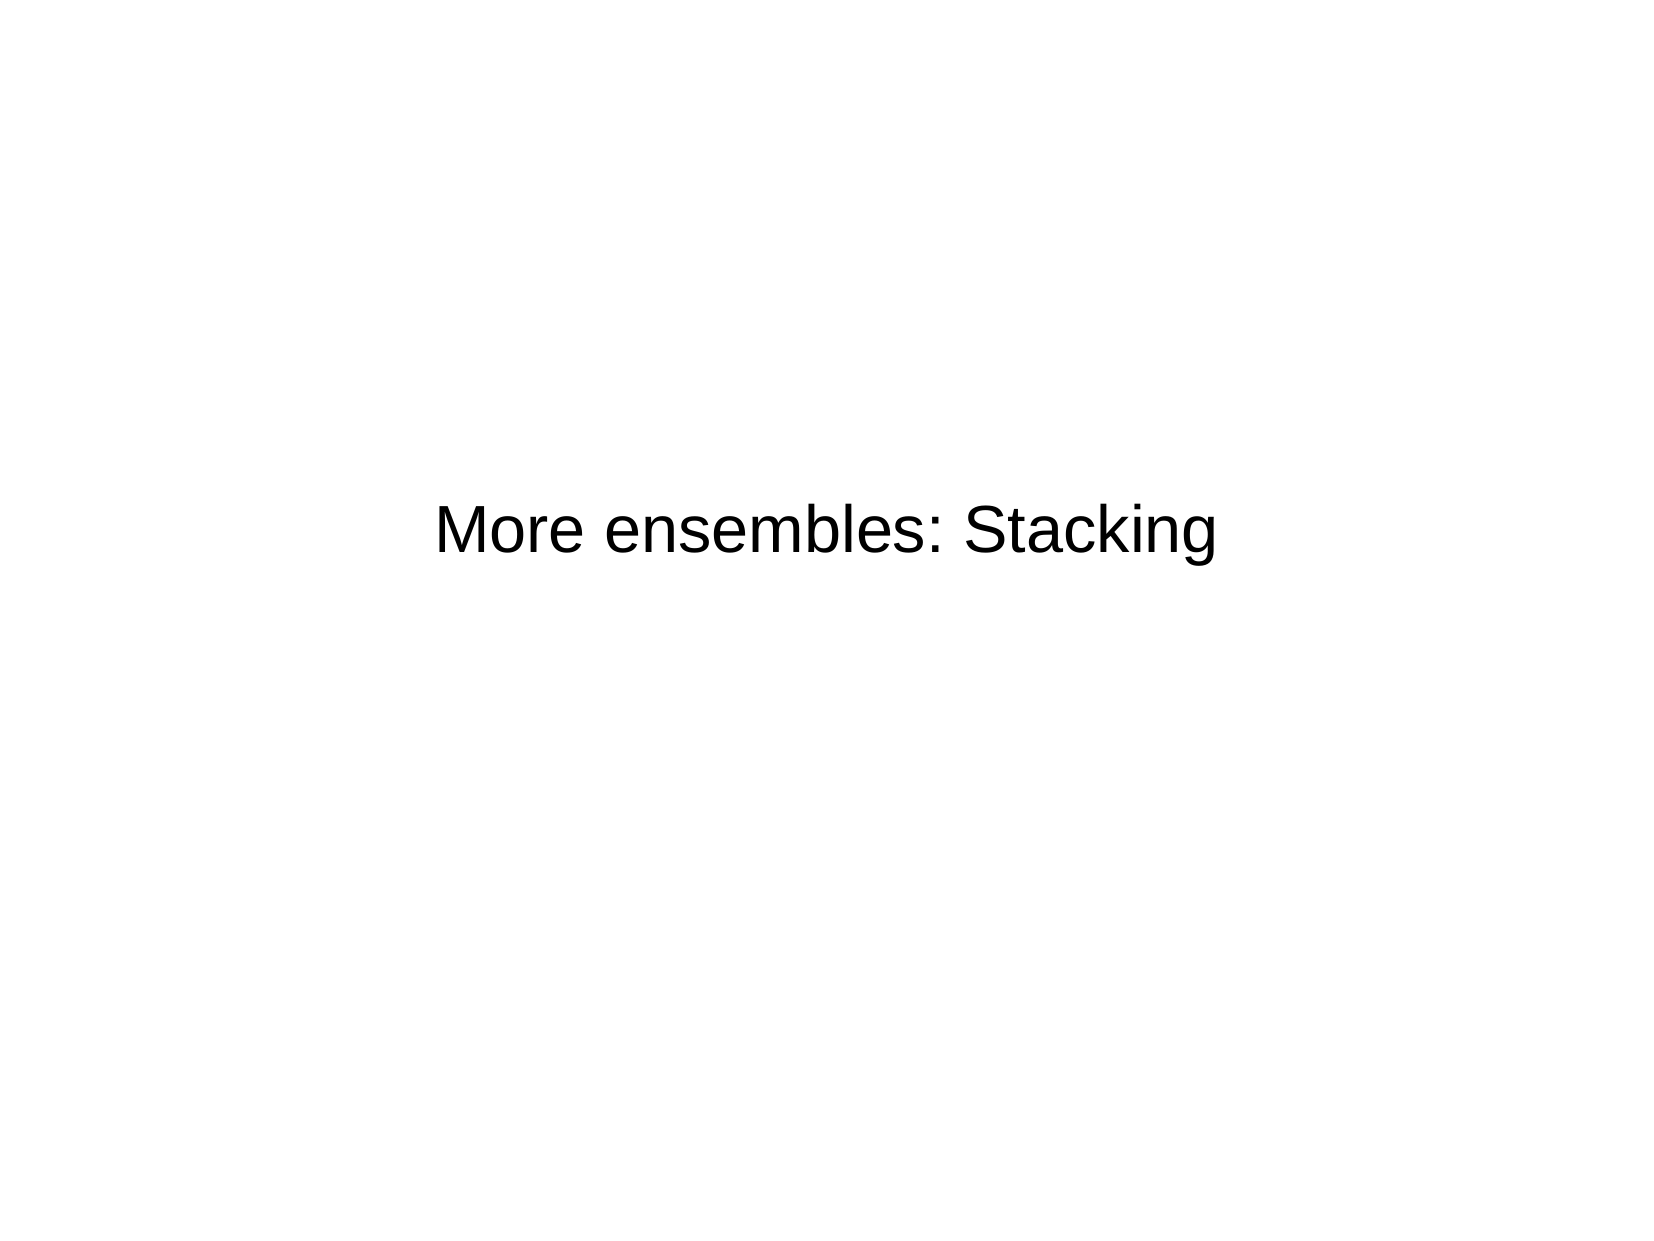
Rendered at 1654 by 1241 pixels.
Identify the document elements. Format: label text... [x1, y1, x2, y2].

subtitle More ensembles: Stacking [82, 49, 1571, 1010]
